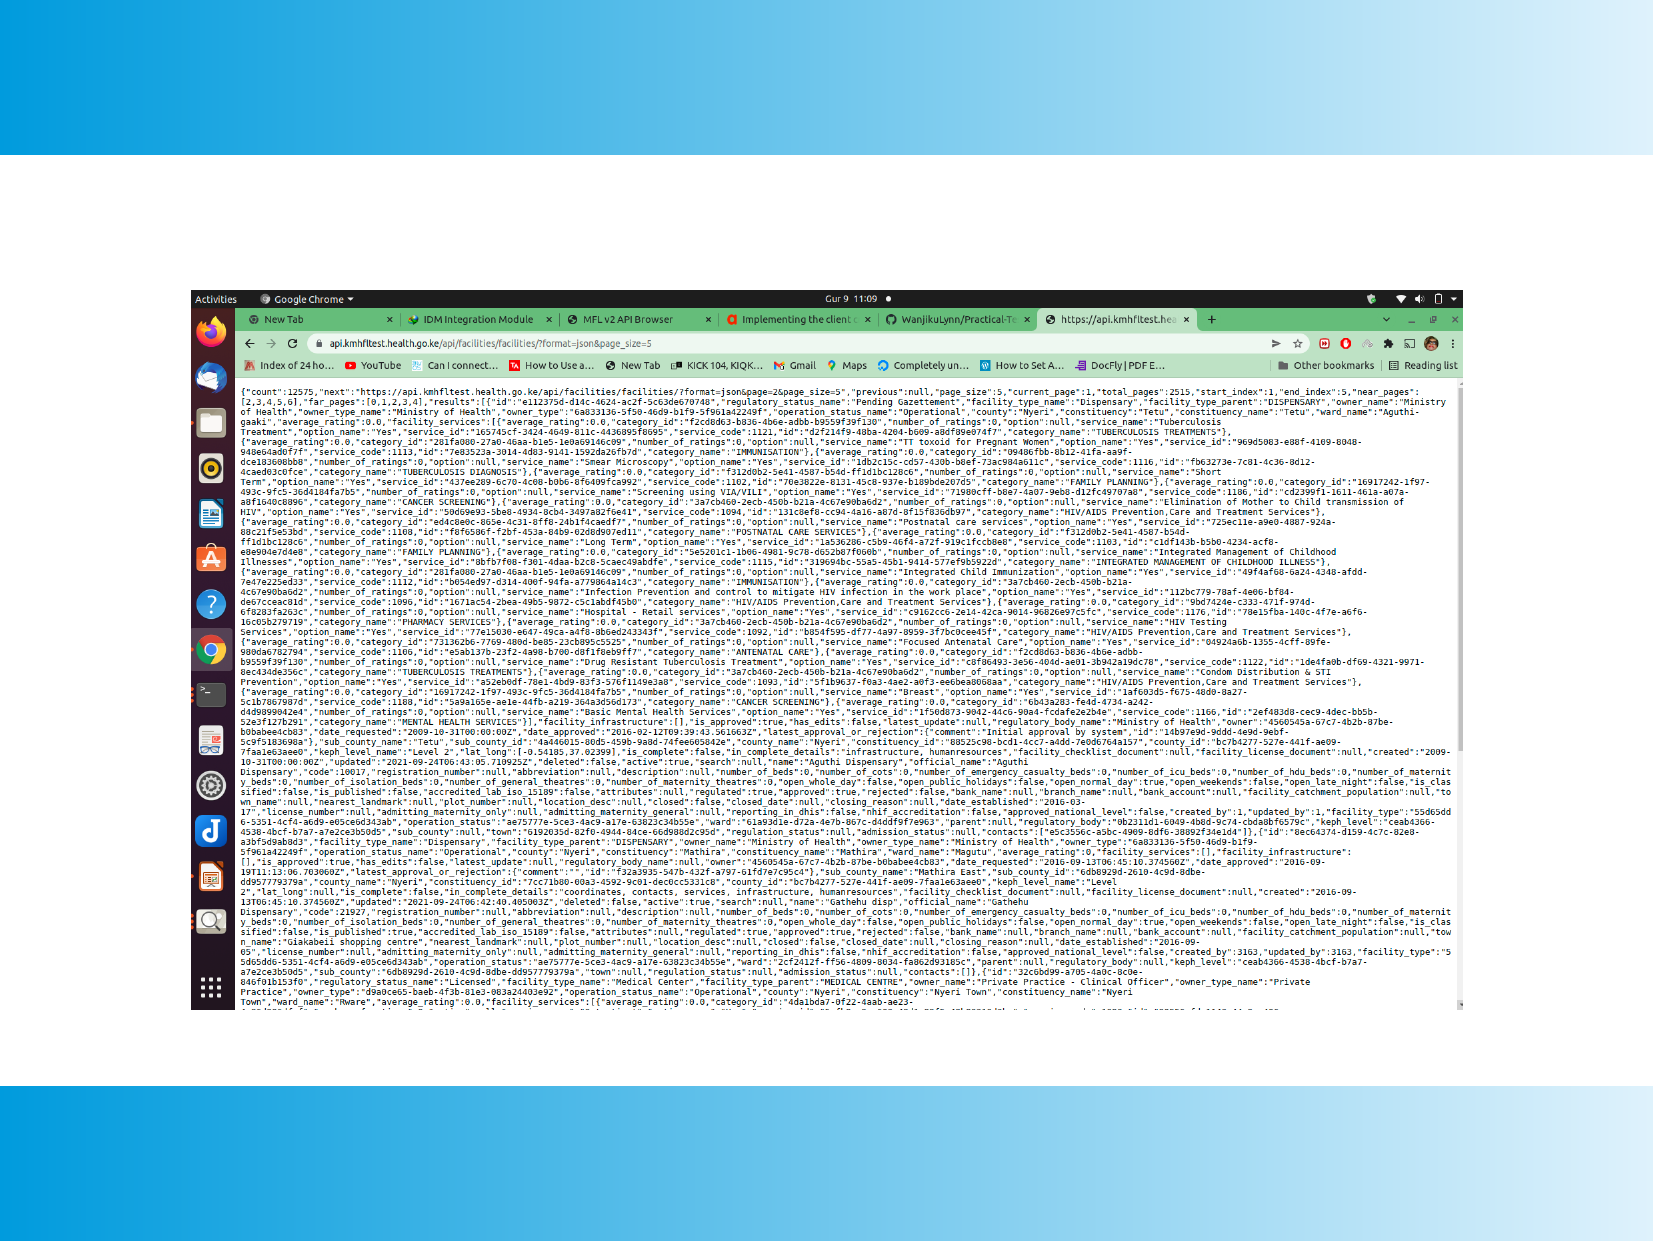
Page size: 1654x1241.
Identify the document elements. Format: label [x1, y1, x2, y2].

picture [191, 290, 1463, 1010]
